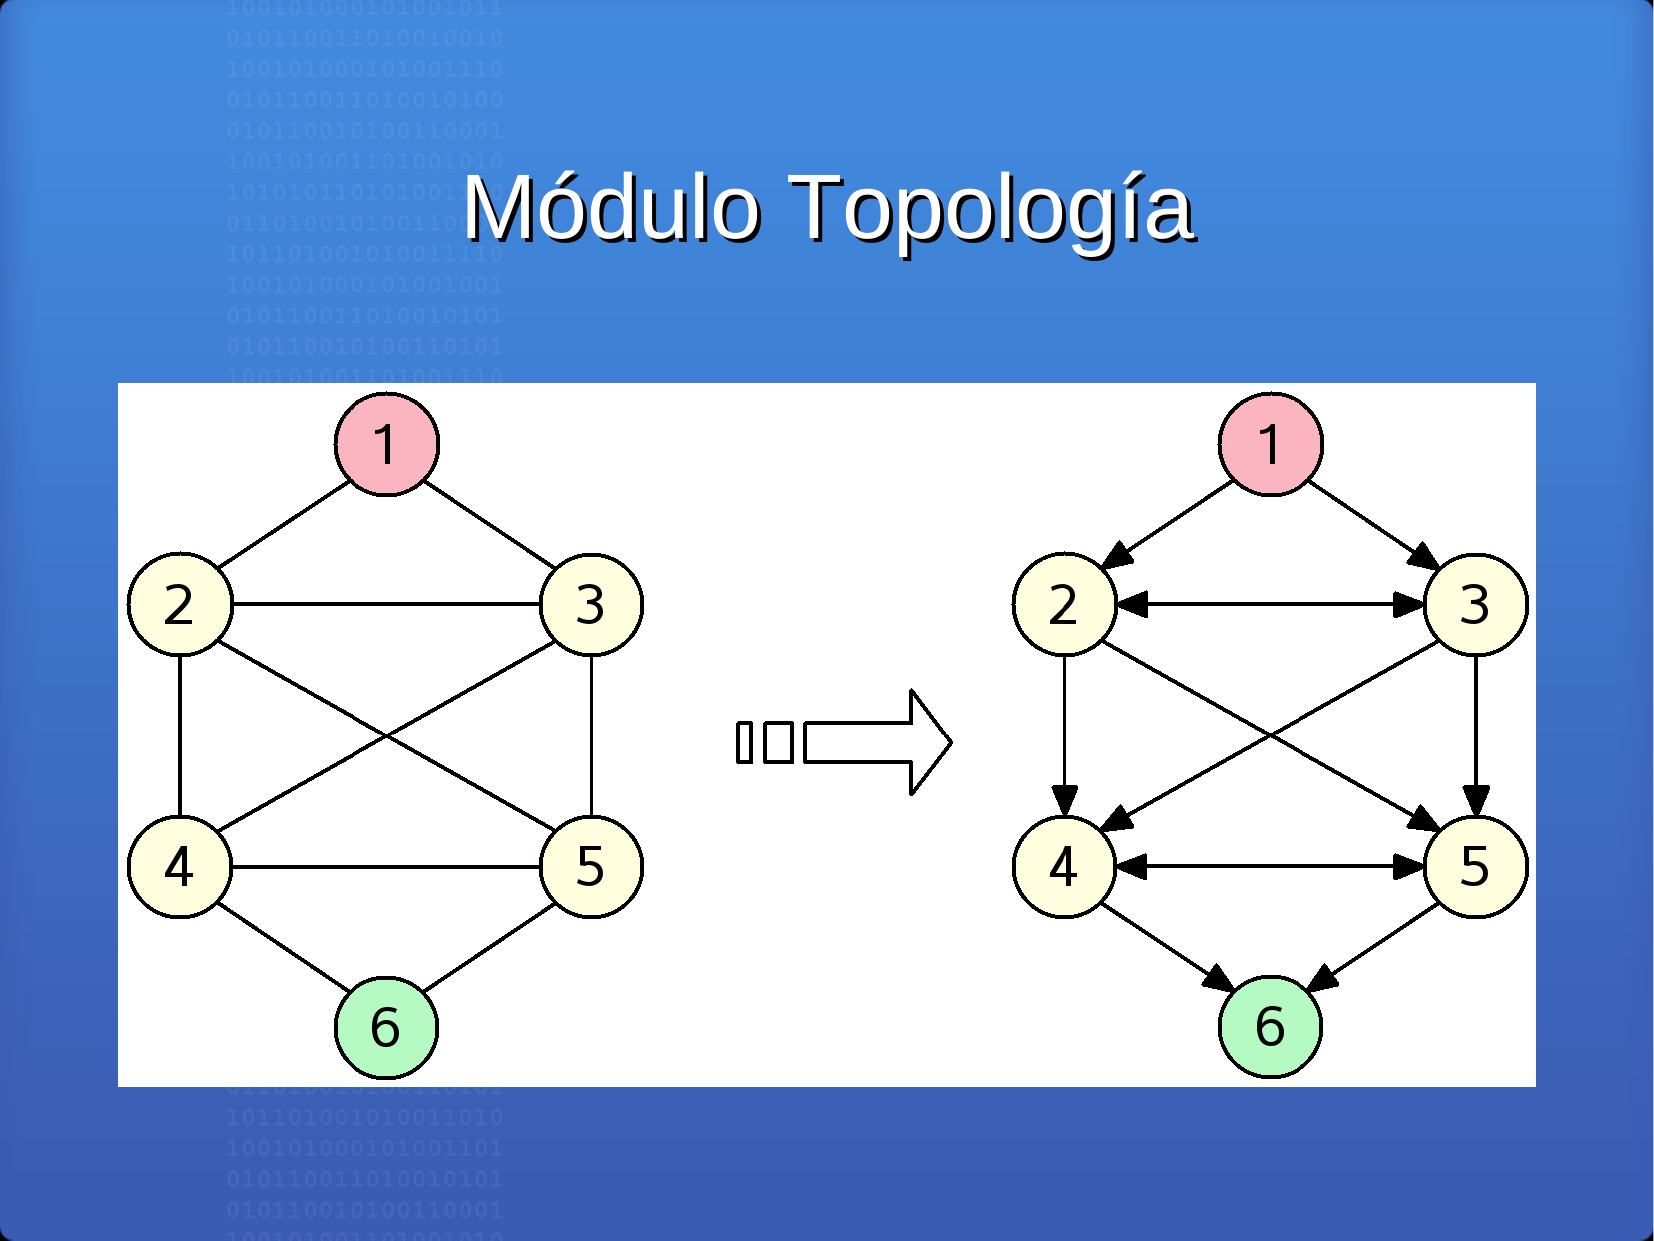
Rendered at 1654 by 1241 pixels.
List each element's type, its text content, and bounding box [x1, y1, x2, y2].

title Módulo Topología [121, 110, 1534, 303]
picture [0, 0, 1654, 1241]
